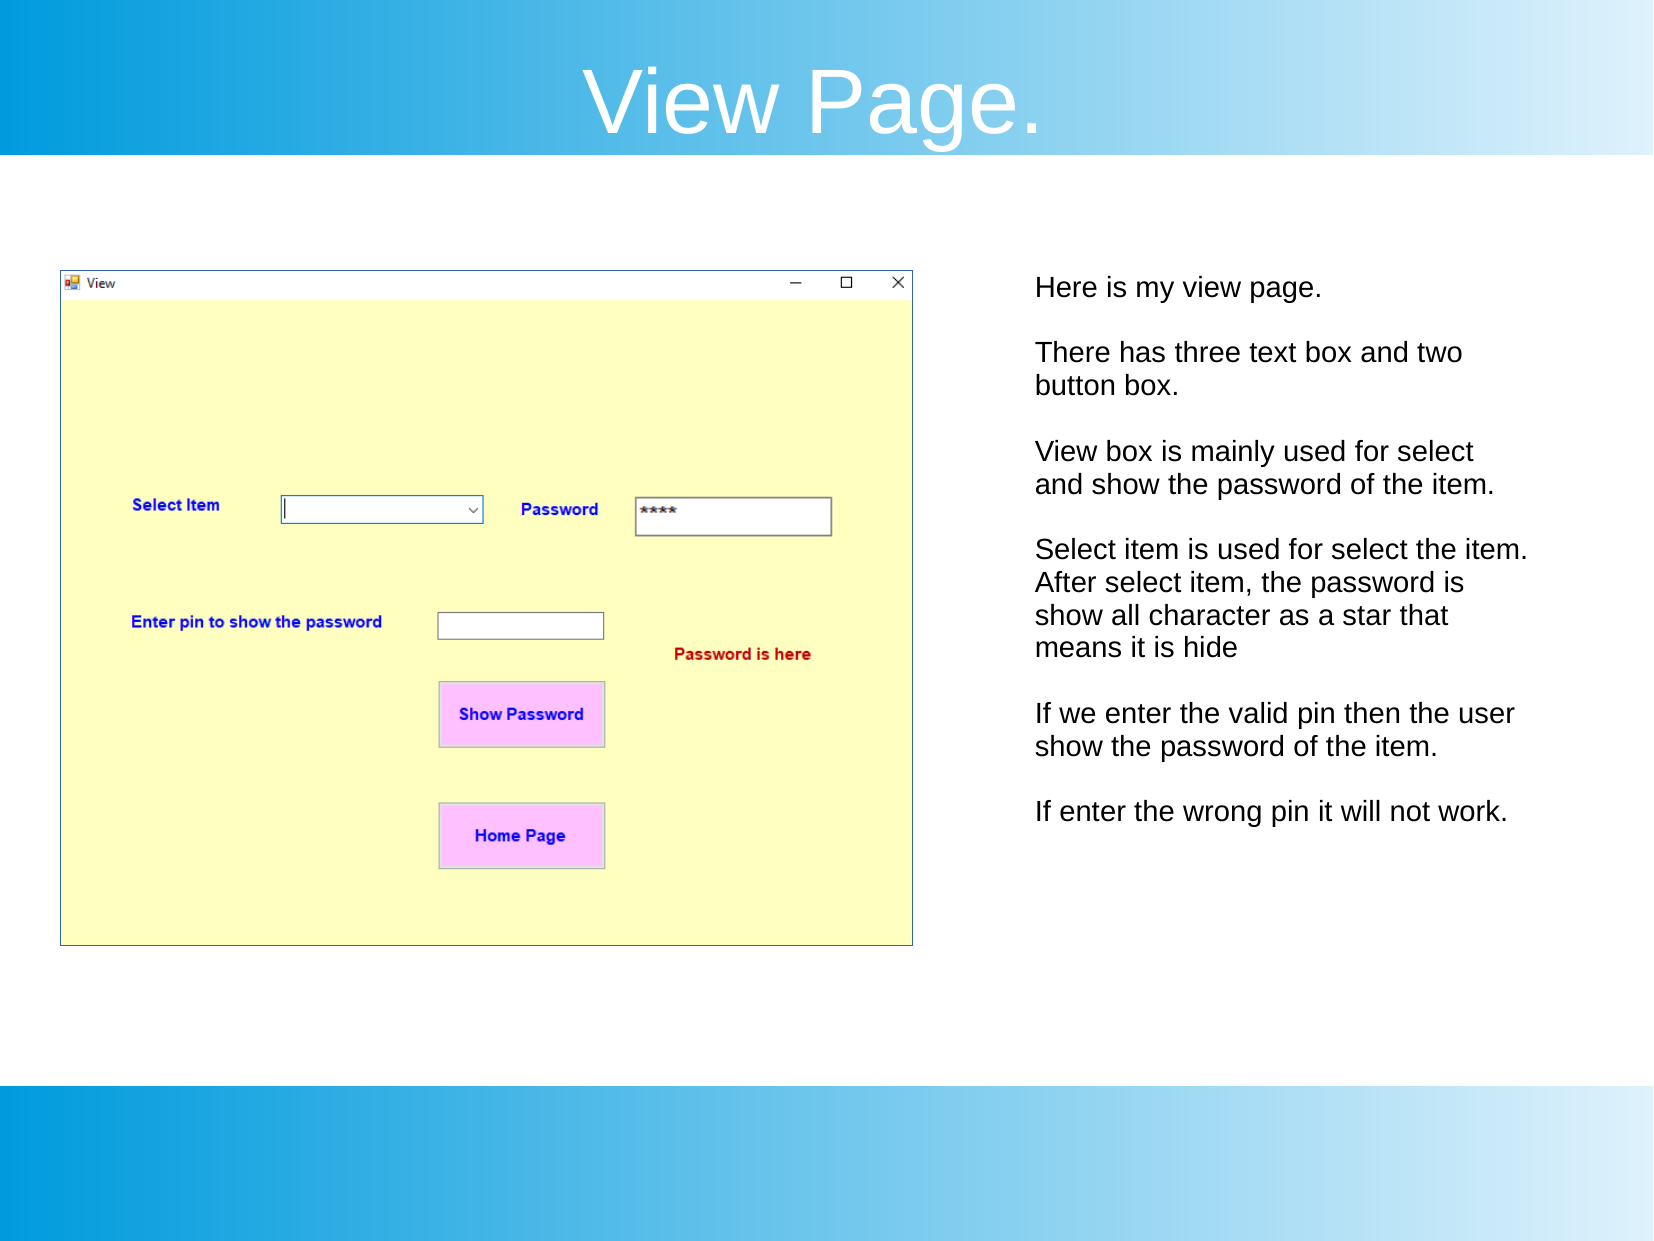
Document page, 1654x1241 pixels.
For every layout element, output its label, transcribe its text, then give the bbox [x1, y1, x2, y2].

text_box Here is my view page. There has three text box and two button box. View box is mainly used for select and show the password of the item. Select item is used for select the item. After select item, the password is show all character as a star that means it is hide If we enter the valid pin then the user show the password of the item. If enter the wrong pin it will not work. [1020, 263, 1546, 869]
picture [60, 269, 913, 946]
title View Page. [82, 49, 1571, 155]
